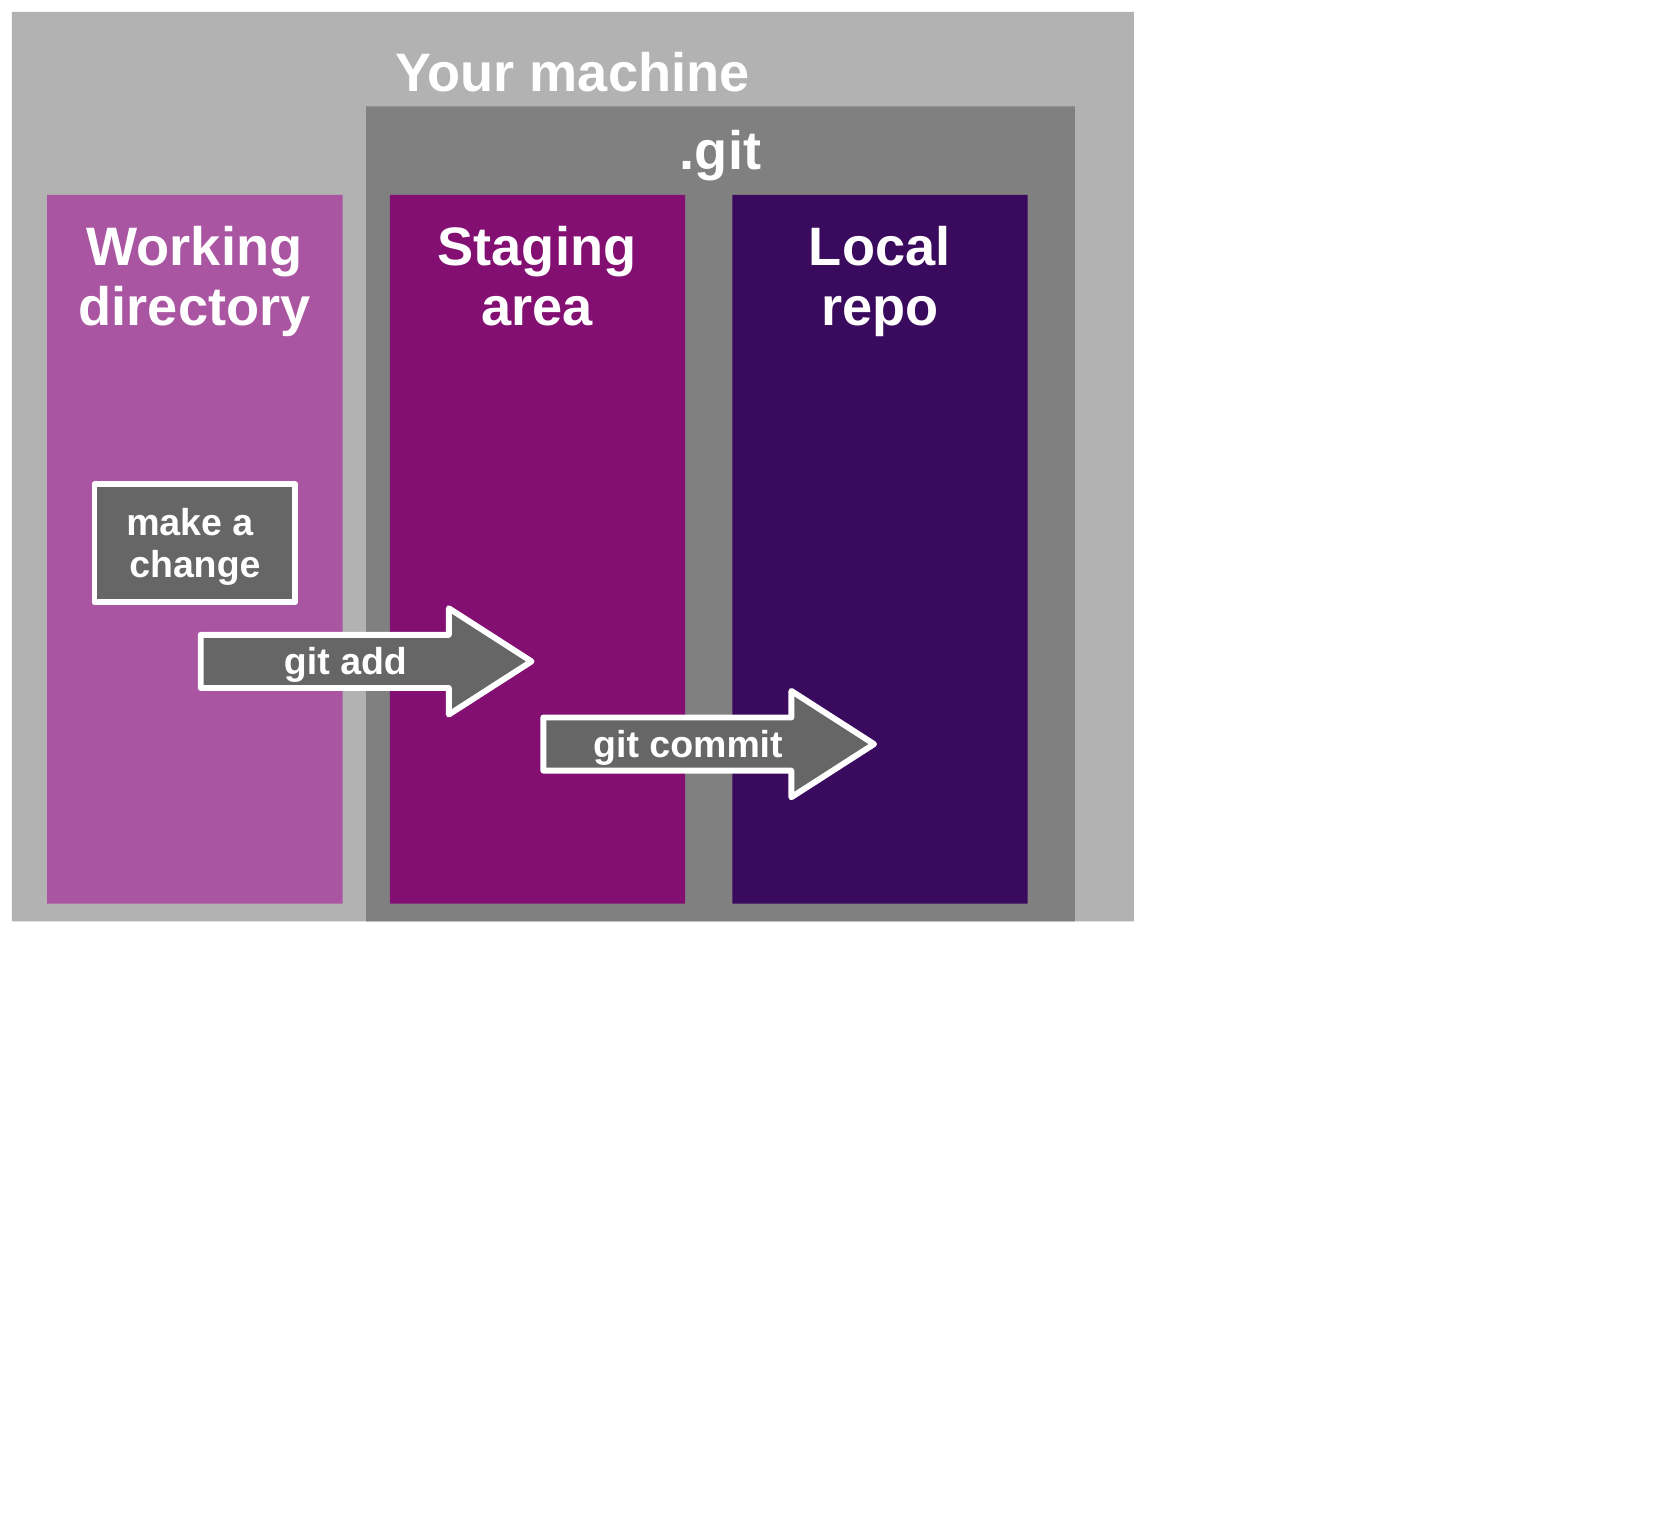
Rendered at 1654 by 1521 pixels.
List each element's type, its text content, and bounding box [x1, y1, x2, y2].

text_box Staging area [389, 194, 686, 904]
text_box Working directory [47, 194, 343, 904]
text_box Your machine [11, 11, 1134, 922]
text_box make a change [94, 484, 296, 603]
text_box Local repo [732, 194, 1028, 904]
text_box git commit [543, 690, 875, 798]
text_box .git [366, 106, 1075, 922]
text_box git add [200, 608, 532, 715]
